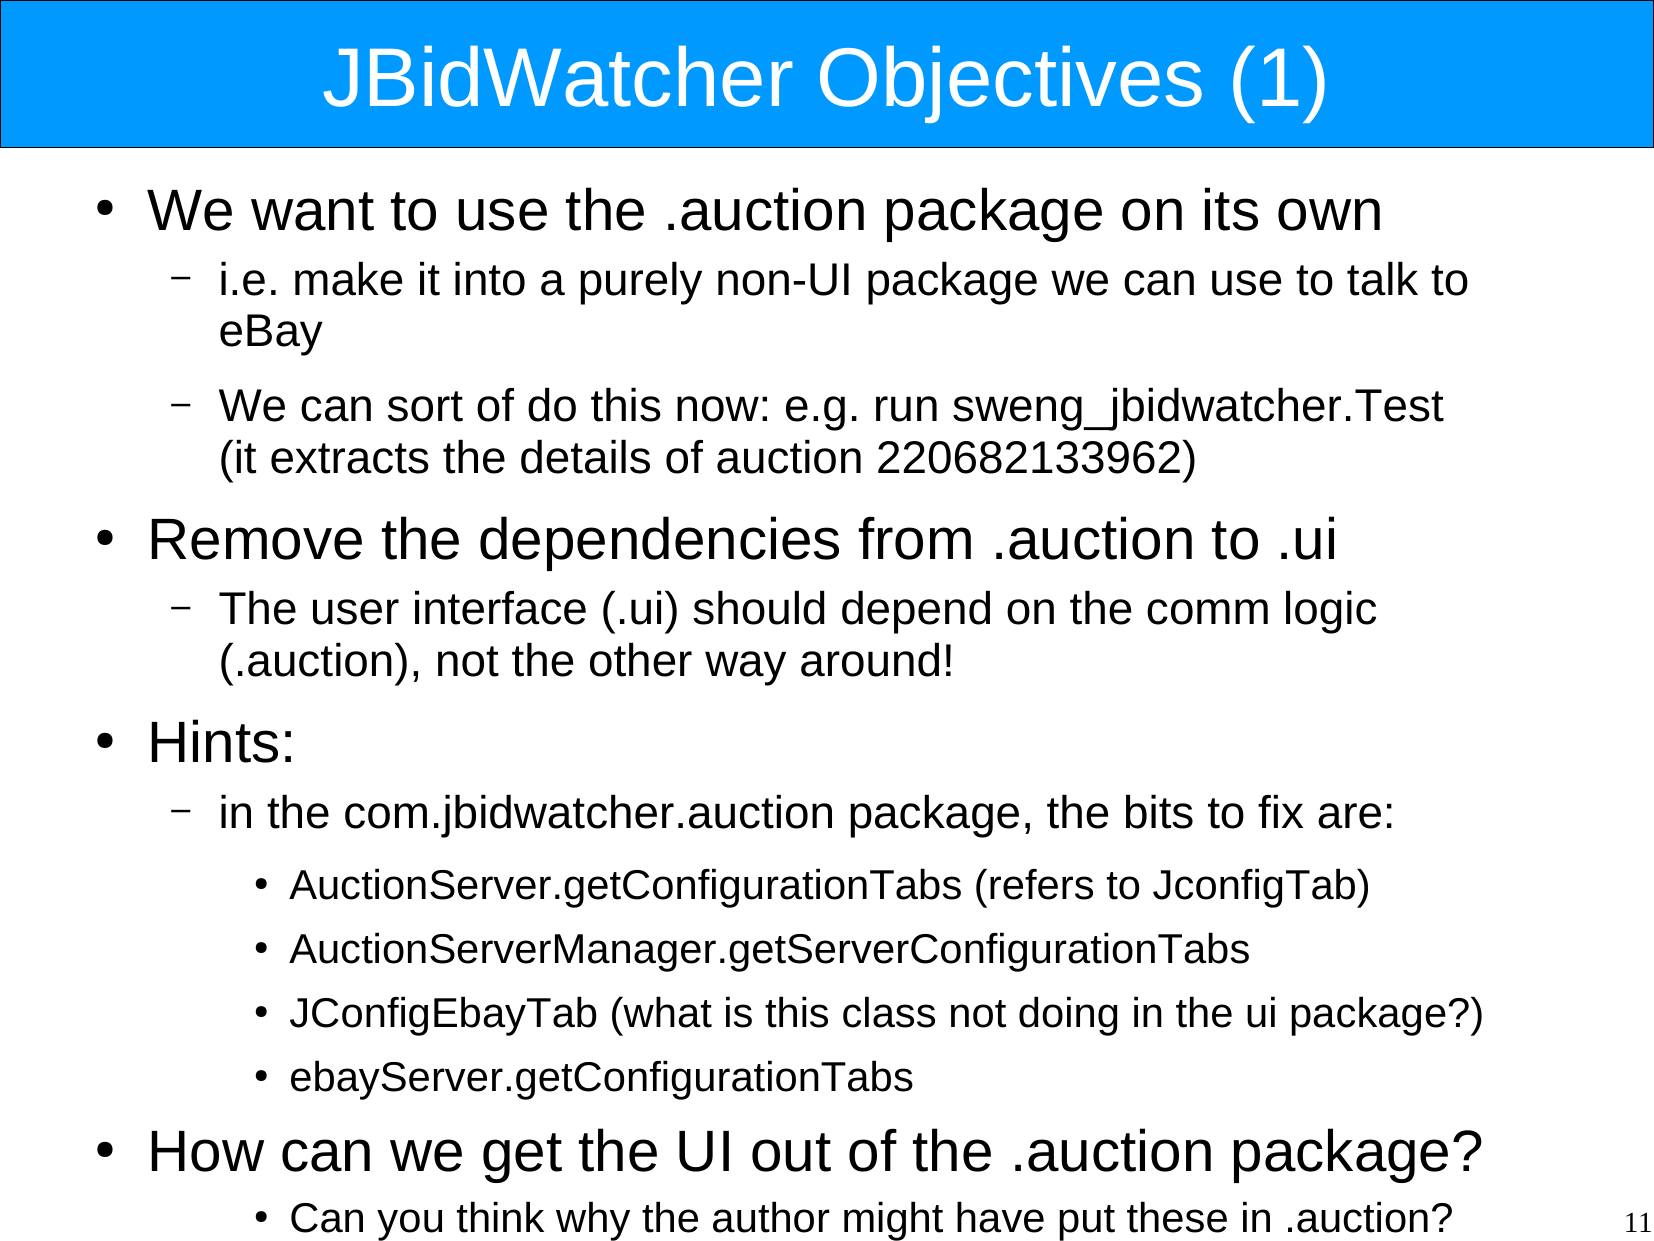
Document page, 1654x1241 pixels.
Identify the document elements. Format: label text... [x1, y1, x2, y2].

list We want to use the .auction package on its own i.e. make it into a purely non-UI package we can use to talk to eBay We can sort of do this now: e.g. run sweng_jbidwatcher.Test (it extracts the details of auction 220682133962) Remove the dependencies from .auction to .ui The user interface (.ui) should depend on the comm logic (.auction), not the other way around! Hints: in the com.jbidwatcher.auction package, the bits to fix are: AuctionServer.getConfigurationTabs (refers to JconfigTab) AuctionServerManager.getServerConfigurationTabs JConfigEbayTab (what is this class not doing in the ui package?) ebayServer.getConfigurationTabs How can we get the UI out of the .auction package? Can you think why the author might have put these in .auction? [76, 177, 1565, 1241]
title JBidWatcher Objectives (1) [82, 13, 1571, 142]
